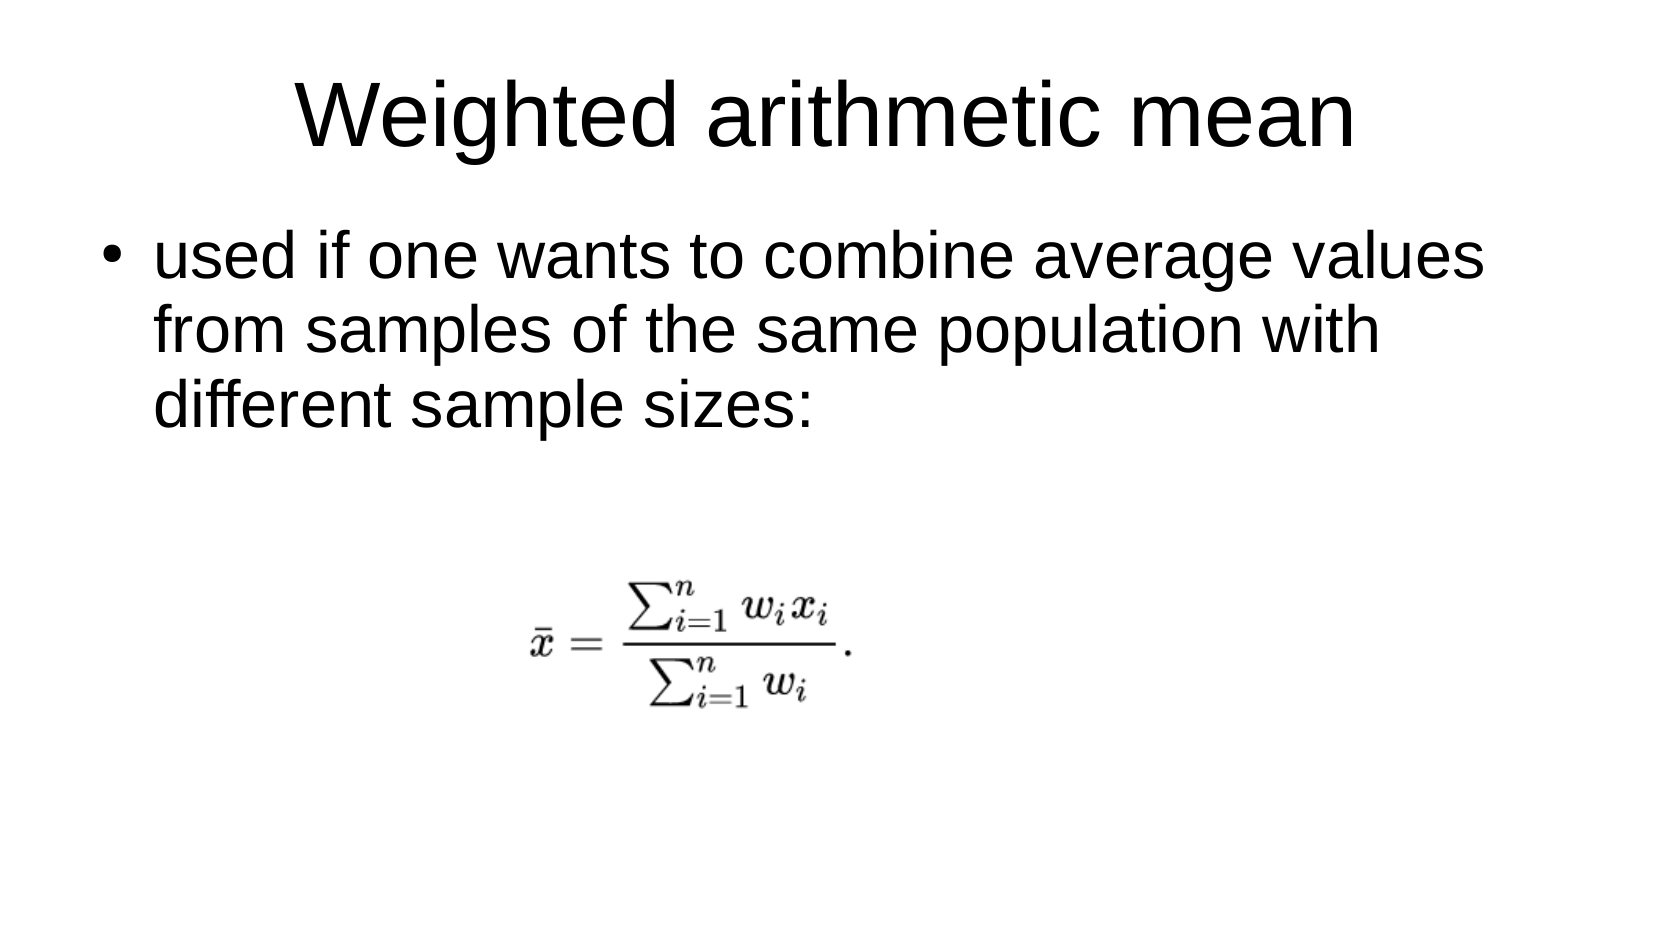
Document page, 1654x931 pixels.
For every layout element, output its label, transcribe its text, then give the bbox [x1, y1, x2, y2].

list used if one wants to combine average values from samples of the same population with different sample sizes: [82, 217, 1571, 758]
title Weighted arithmetic mean [82, 37, 1571, 193]
picture [460, 555, 963, 748]
